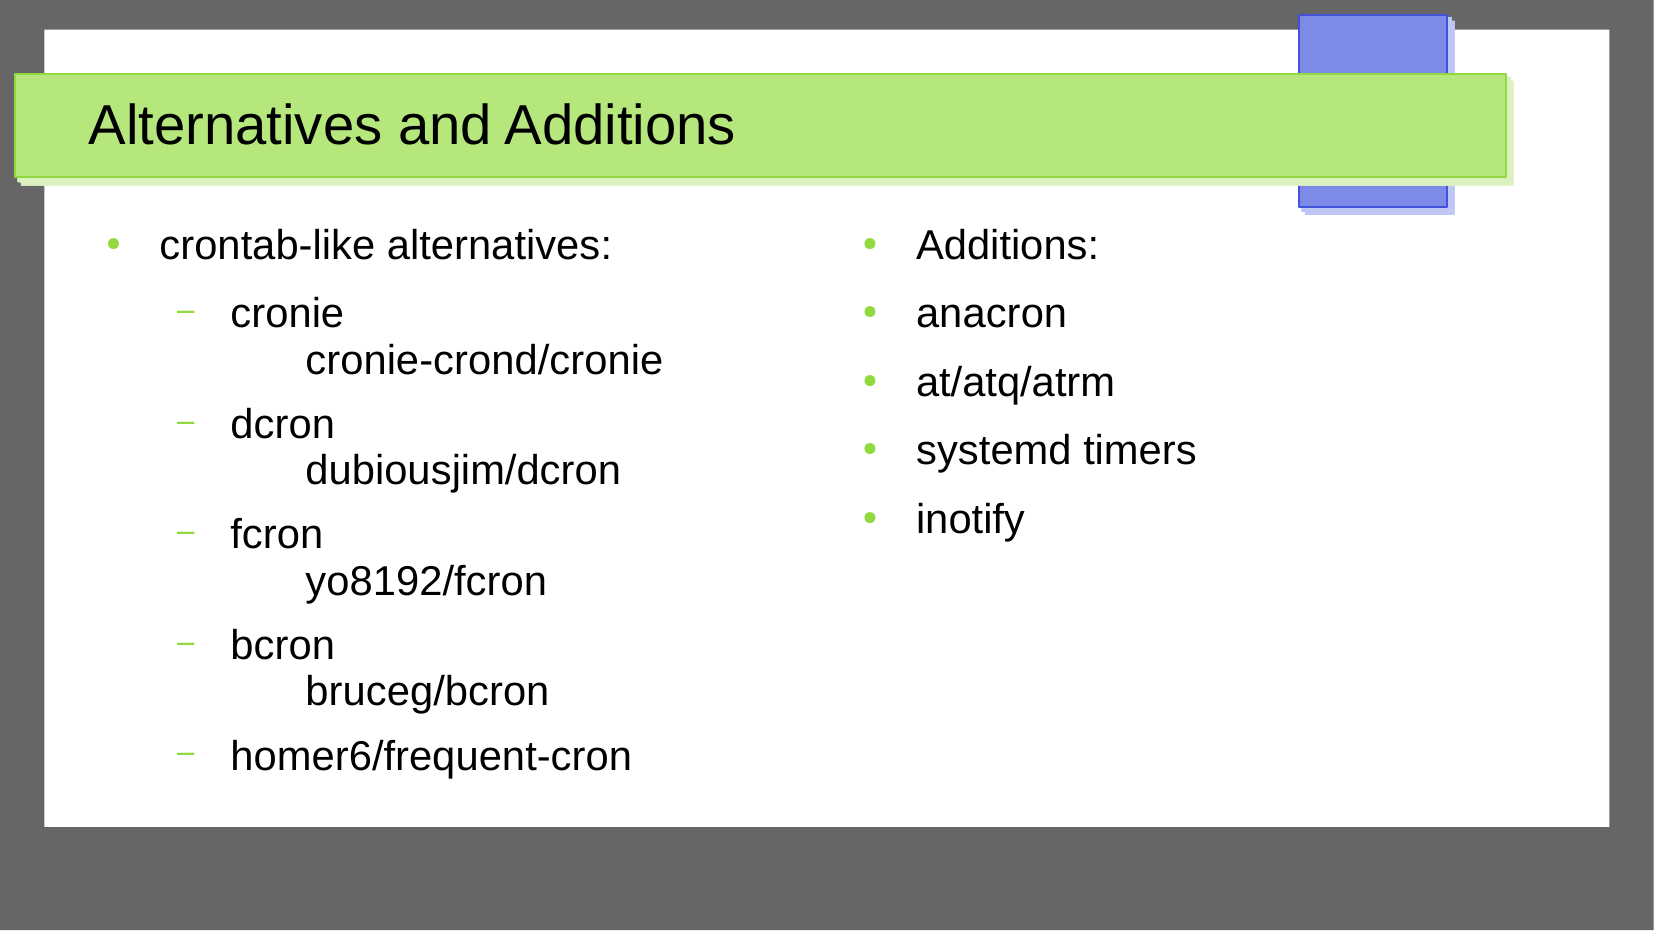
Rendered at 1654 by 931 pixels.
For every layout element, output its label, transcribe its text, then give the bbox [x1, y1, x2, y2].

title Alternatives and Additions [88, 73, 1506, 178]
list Additions: anacron at/atq/atrm systemd timers inotify [845, 221, 1566, 813]
list crontab-like alternatives: cronie cronie-crond/cronie dcron dubiousjim/dcron fcron yo8192/fcron bcron bruceg/bcron homer6/frequent-cron [88, 221, 809, 813]
